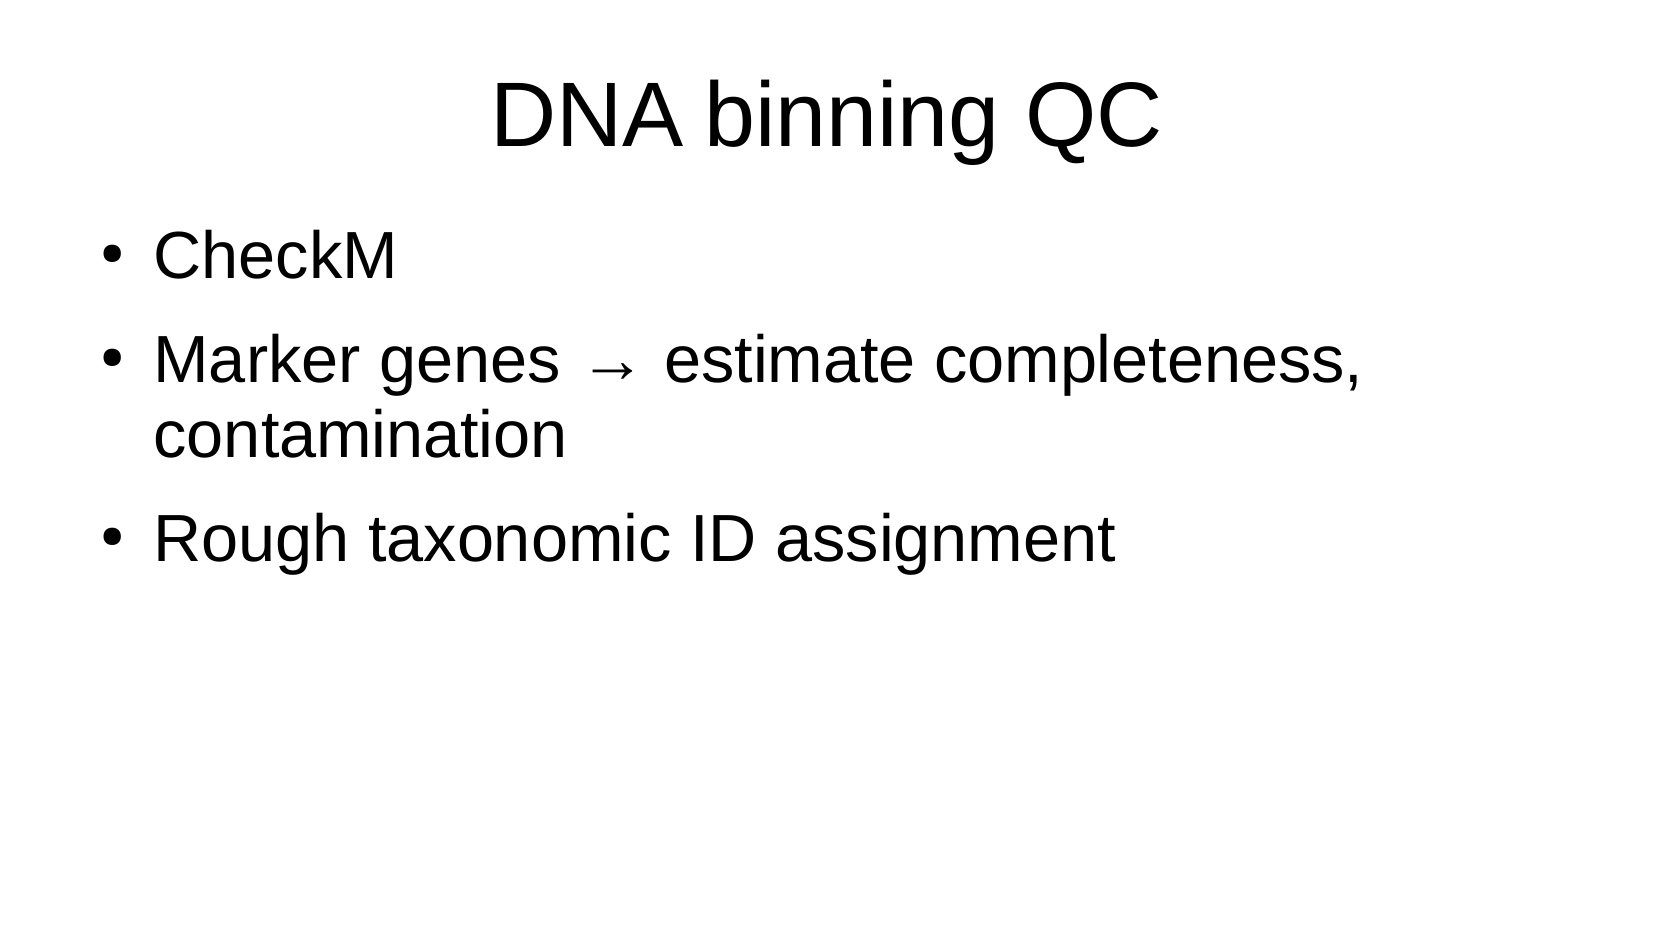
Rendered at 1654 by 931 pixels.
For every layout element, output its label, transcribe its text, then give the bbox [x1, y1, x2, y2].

list CheckM Marker genes → estimate completeness, contamination Rough taxonomic ID assignment [82, 217, 1571, 758]
title DNA binning QC [82, 37, 1571, 193]
